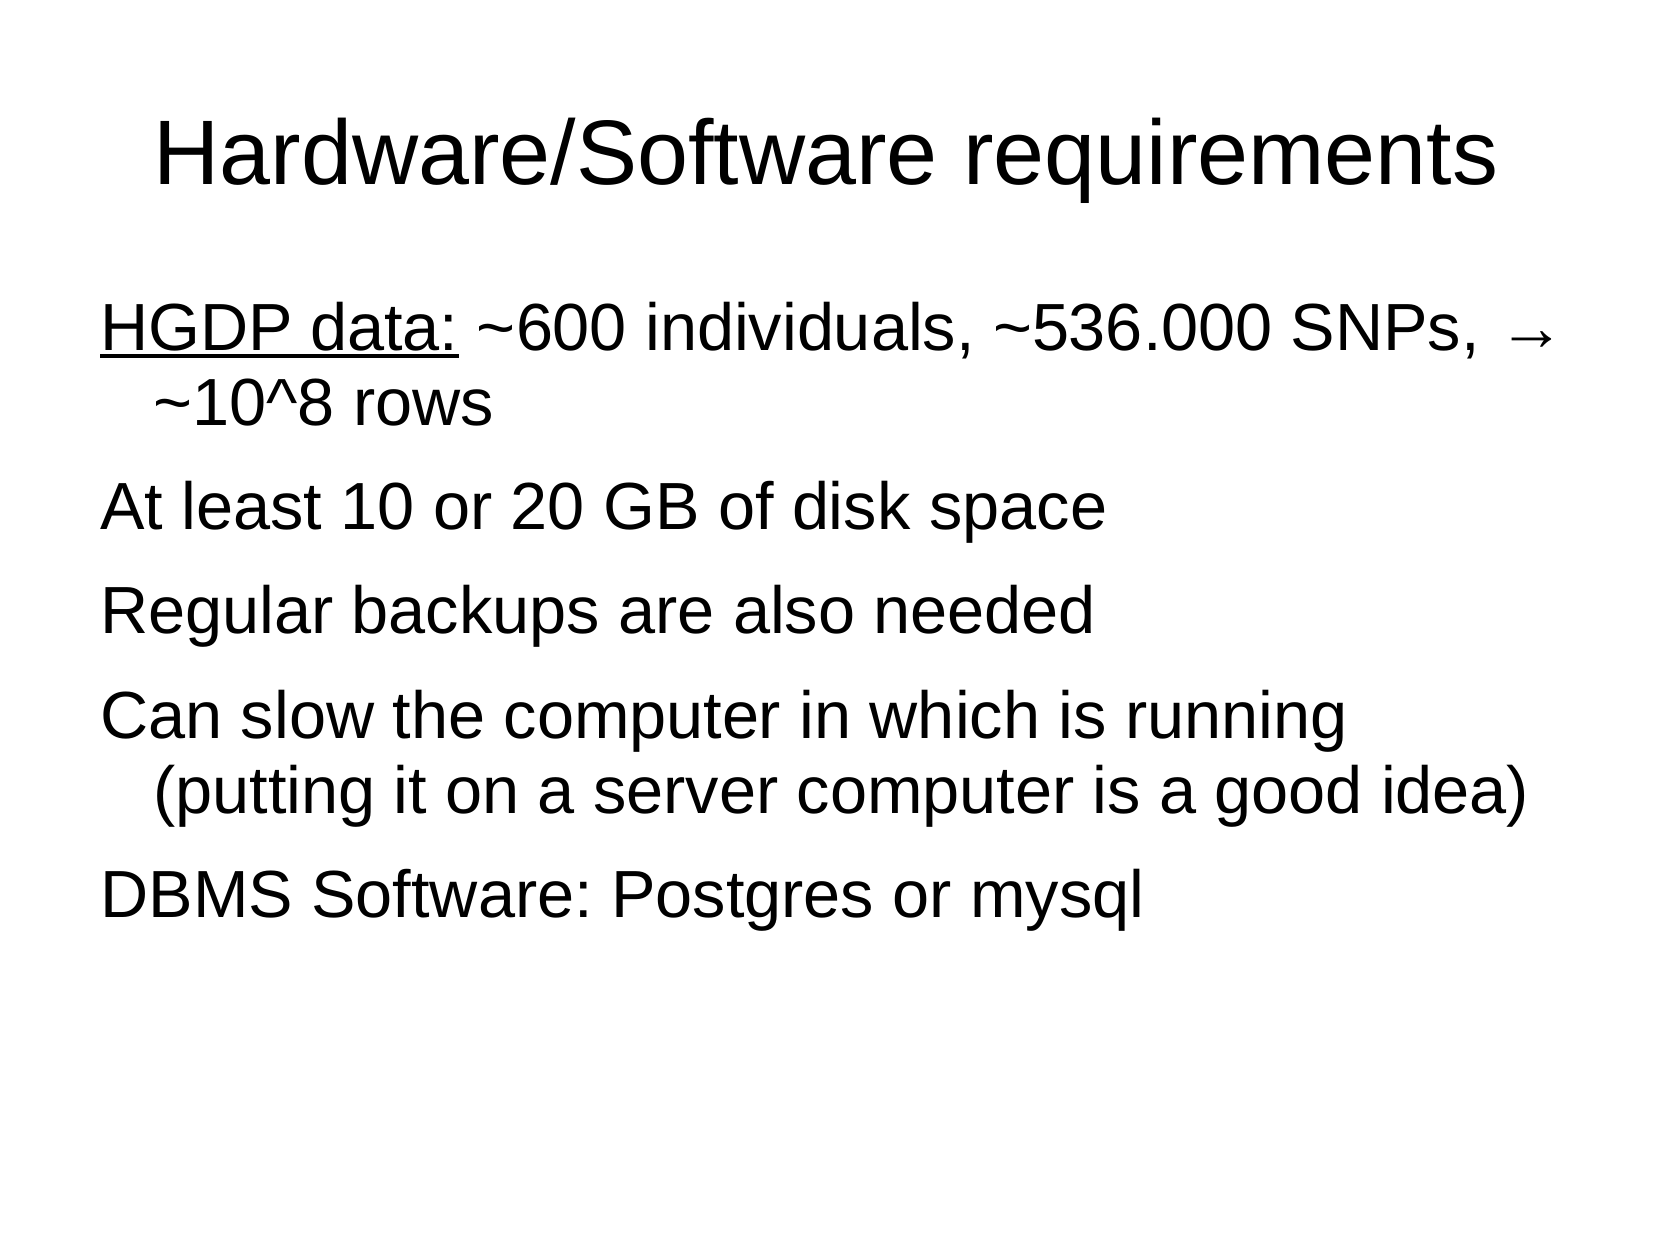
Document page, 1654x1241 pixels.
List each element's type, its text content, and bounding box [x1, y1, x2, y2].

title Hardware/Software requirements [82, 56, 1571, 250]
list HGDP data: ~600 individuals, ~536.000 SNPs, → ~10^8 rows At least 10 or 20 GB of disk space Regular backups are also needed Can slow the computer in which is running (putting it on a server computer is a good idea) DBMS Software: Postgres or mysql [82, 290, 1571, 1094]
